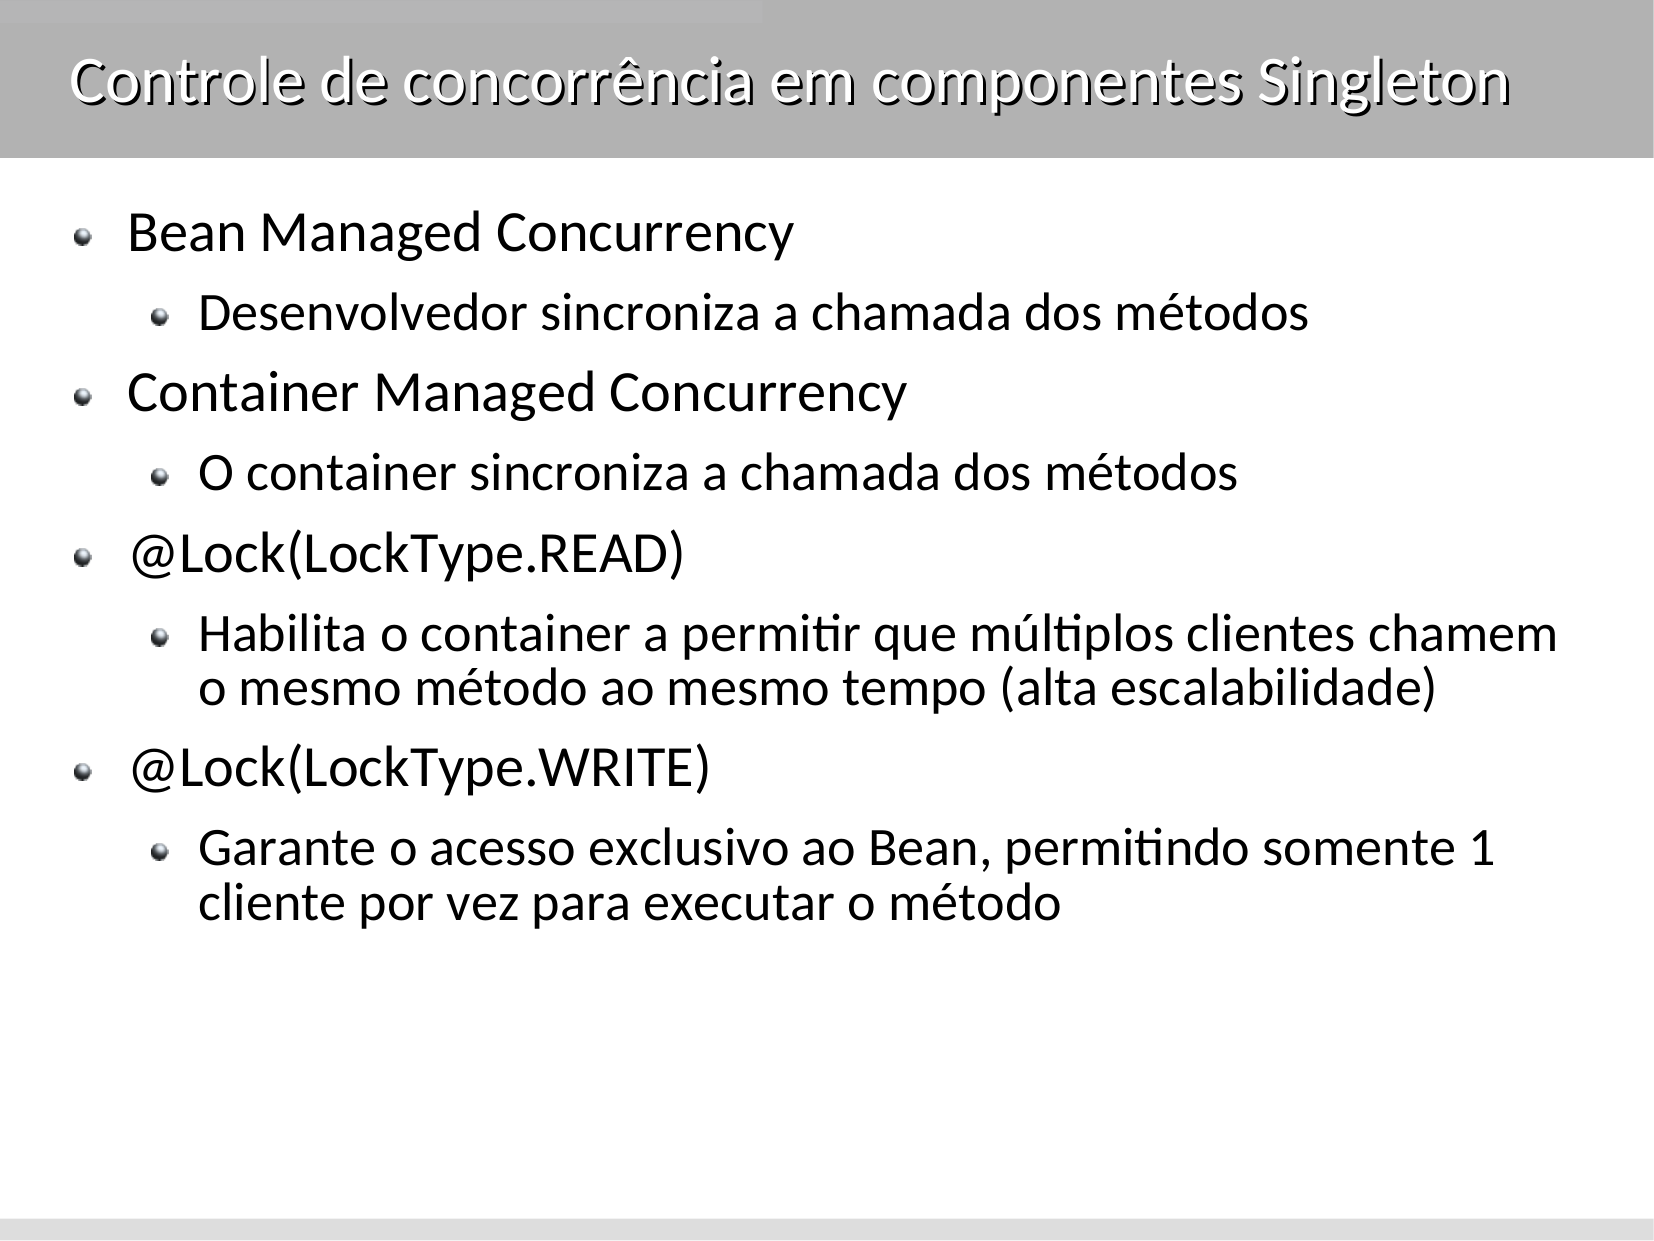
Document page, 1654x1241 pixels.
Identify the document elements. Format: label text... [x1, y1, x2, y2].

list Bean Managed Concurrency Desenvolvedor sincroniza a chamada dos métodos Container Managed Concurrency O container sincroniza a chamada dos métodos @Lock(LockType.READ) Habilita o container a permitir que múltiplos clientes chamem o mesmo método ao mesmo tempo (alta escalabilidade) @Lock(LockType.WRITE) Garante o acesso exclusivo ao Bean, permitindo somente 1 cliente por vez para executar o método [56, 207, 1595, 1058]
title Controle de concorrência em componentes Singleton [70, 11, 1536, 160]
